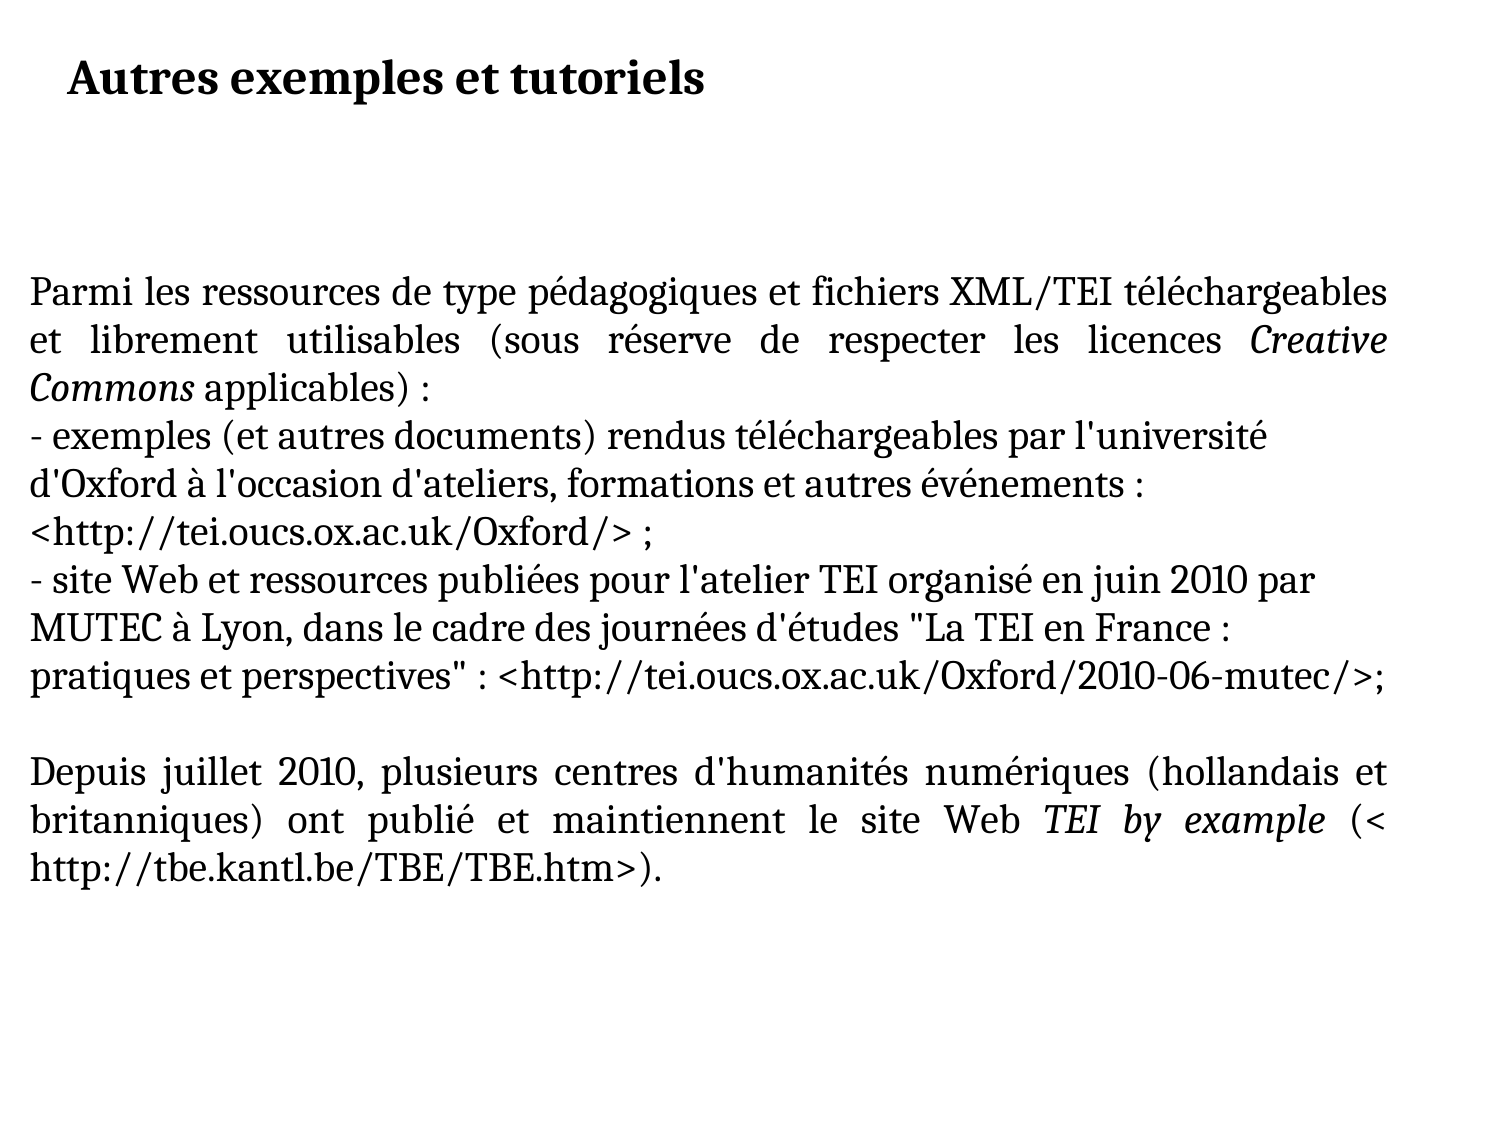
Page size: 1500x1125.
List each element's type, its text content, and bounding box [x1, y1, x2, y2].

subtitle Parmi les ressources de type pédagogiques et fichiers XML/TEI téléchargeables et librement utilisables (sous réserve de respecter les licences Creative Commons applicables) : - exemples (et autres documents) rendus téléchargeables par l'université d'Oxford à l'occasion d'ateliers, formations et autres événements : <http://tei.oucs.ox.ac.uk/Oxford/> ; - site Web et ressources publiées pour l'atelier TEI organisé en juin 2010 par MUTEC à Lyon, dans le cadre des journées d'études "La TEI en France : pratiques et perspectives" : <http://tei.oucs.ox.ac.uk/Oxford/2010-06-mutec/>; Depuis juillet 2010, plusieurs centres d'humanités numériques (hollandais et britanniques) ont publié et maintiennent le site Web TEI by example (<http://tbe.kantl.be/TBE/TBE.htm>). [29, 152, 1388, 1125]
title Autres exemples et tutoriels [67, 0, 1418, 160]
